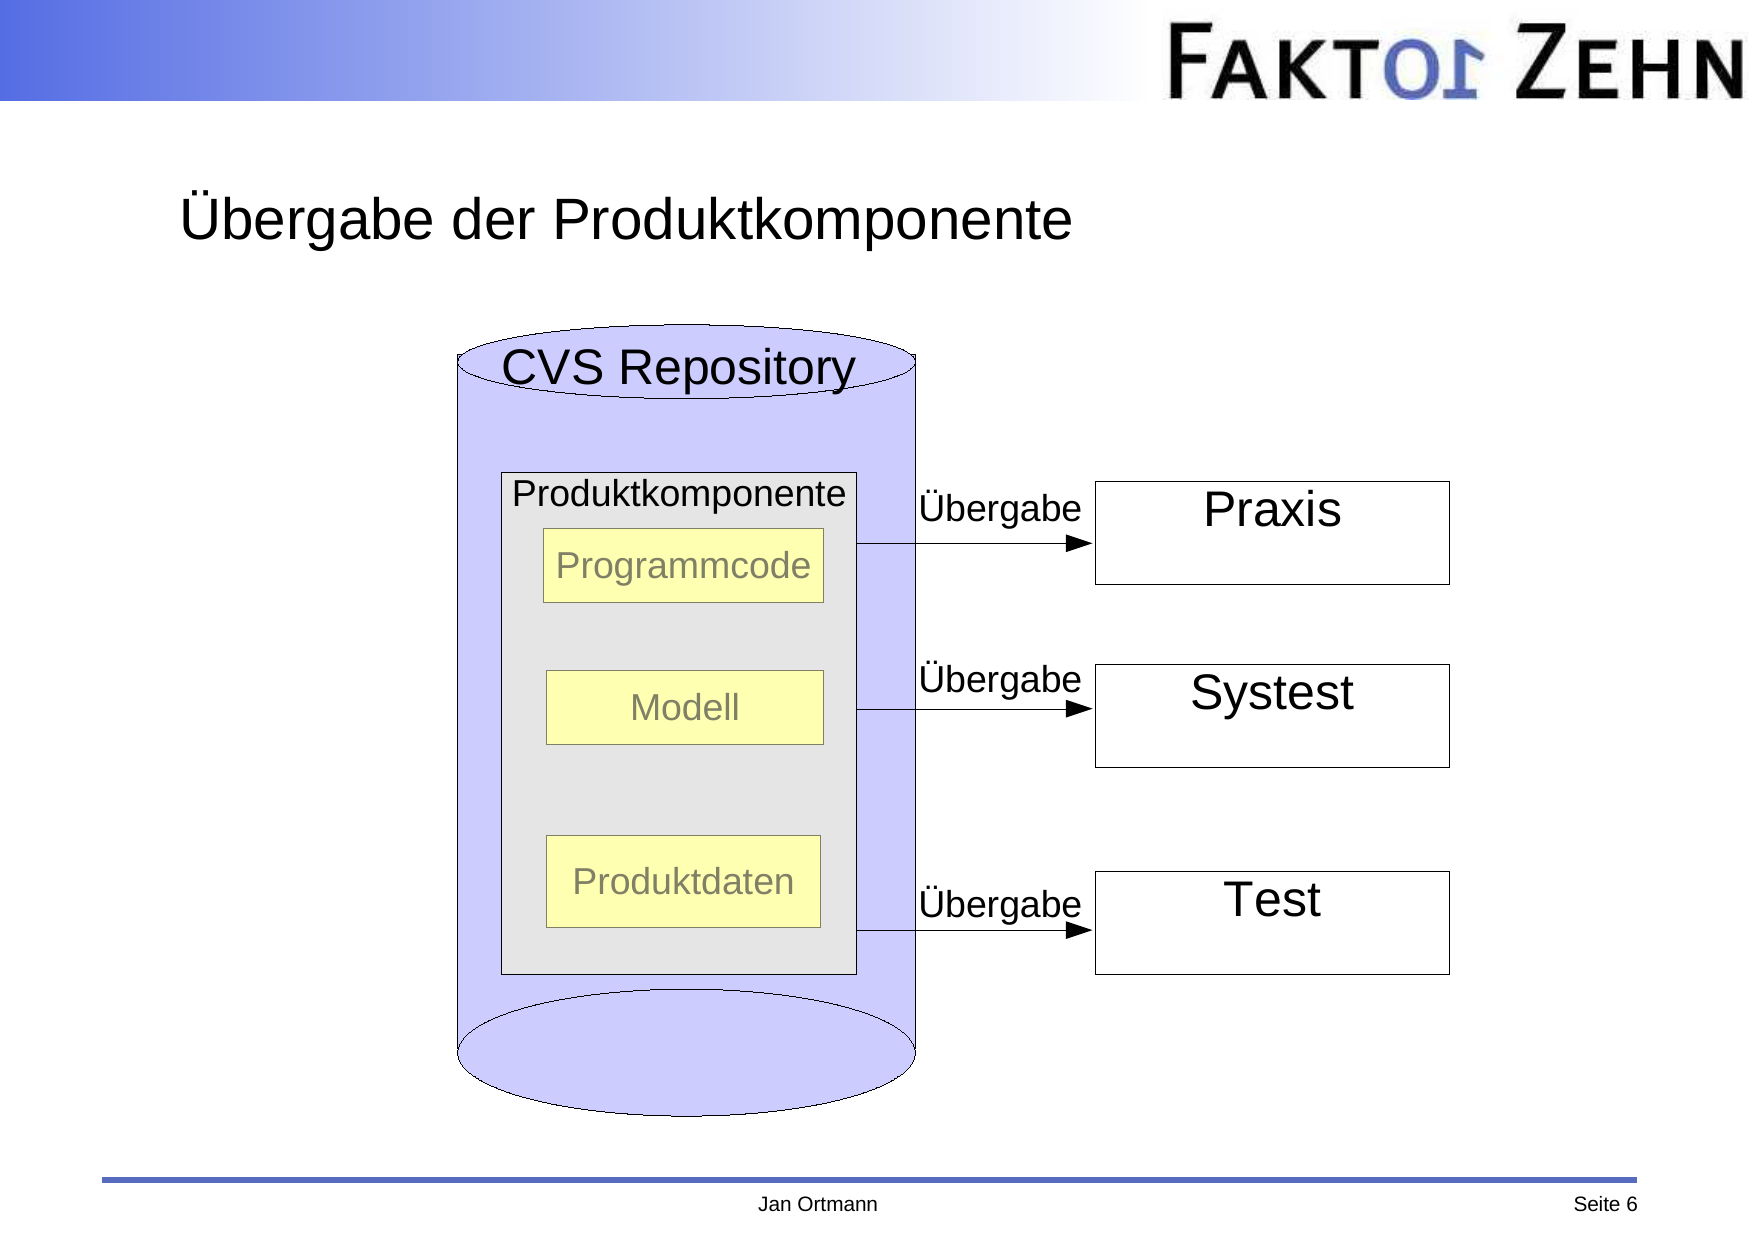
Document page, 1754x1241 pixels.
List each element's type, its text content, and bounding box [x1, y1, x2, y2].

text_box Übergabe [918, 487, 1096, 530]
text_box CVS Repository [501, 339, 872, 396]
text_box [506, 324, 867, 339]
picture [1162, 7, 1752, 100]
text_box Übergabe [918, 882, 1096, 926]
text_box Übergabe [918, 658, 1096, 701]
text_box [857, 710, 916, 930]
text_box [857, 544, 916, 709]
text_box Praxis [1095, 481, 1450, 585]
text_box [457, 340, 916, 1117]
title Übergabe der Produktkomponente [179, 142, 1576, 296]
text_box Systest [1095, 664, 1450, 768]
text_box Test [1095, 871, 1450, 975]
text_box Produktkomponente [501, 472, 857, 975]
